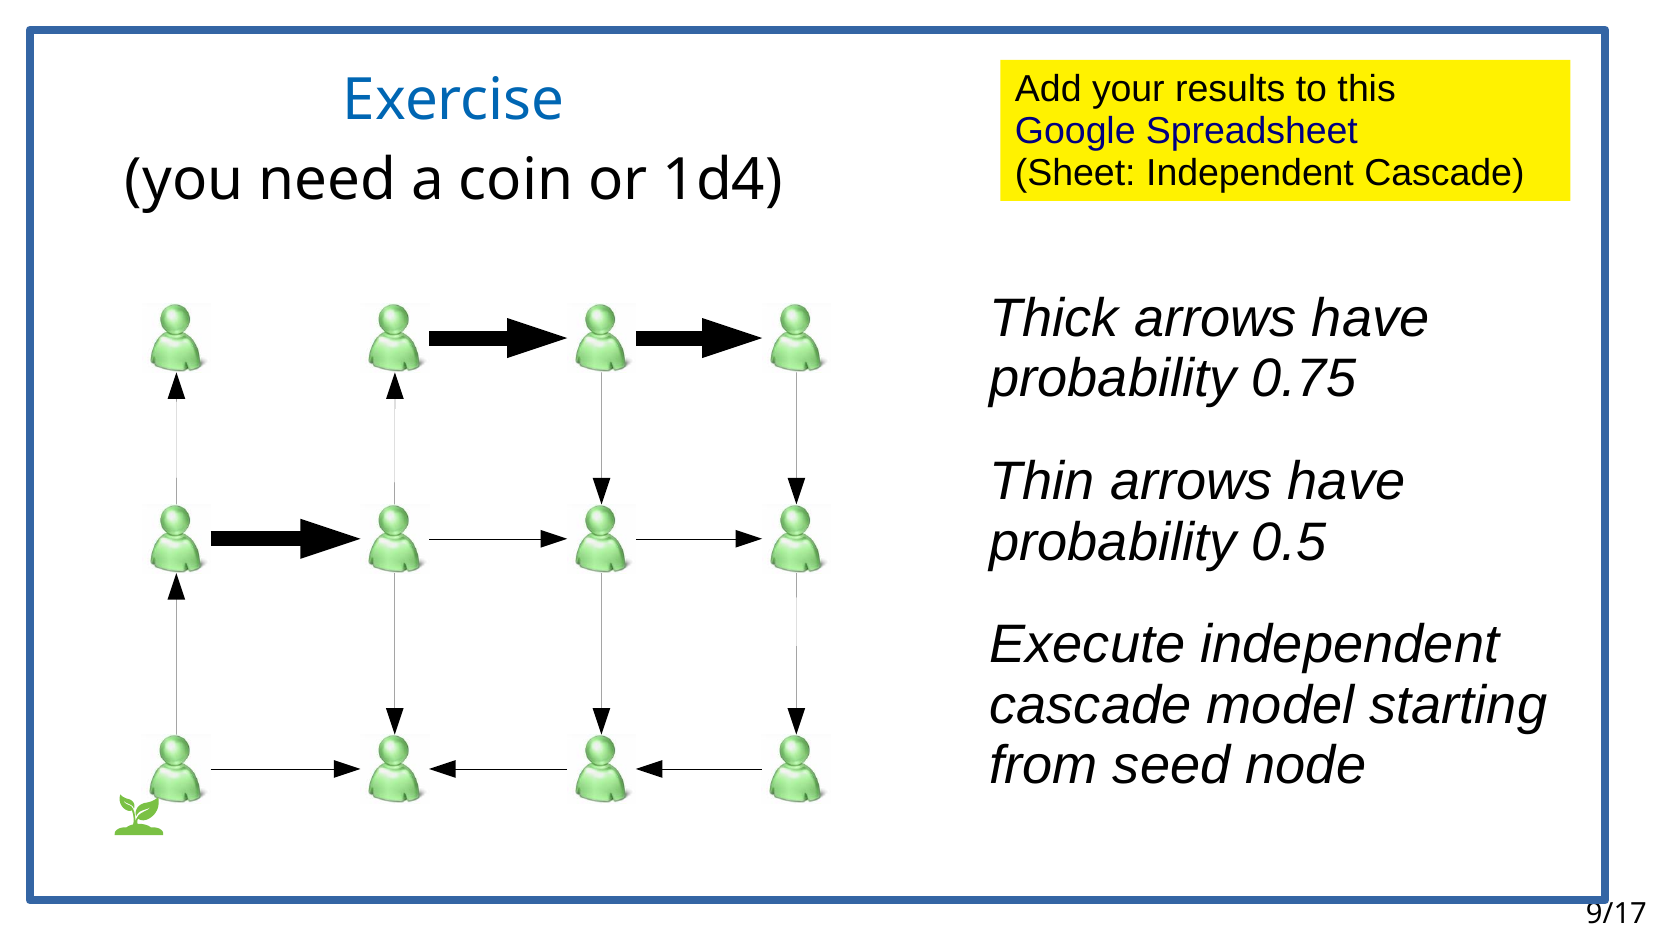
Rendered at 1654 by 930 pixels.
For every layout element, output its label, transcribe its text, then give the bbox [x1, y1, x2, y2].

picture [567, 303, 636, 373]
picture [142, 504, 211, 574]
text_box Add your results to this Google Spreadsheet (Sheet: Independent Cascade) [1000, 59, 1571, 201]
picture [567, 504, 636, 574]
title Exercise (you need a coin or 1d4) [82, 34, 826, 249]
picture [360, 303, 430, 373]
picture [762, 303, 831, 373]
picture [360, 734, 430, 804]
picture [762, 504, 831, 574]
picture [360, 504, 430, 574]
text_box Thick arrows have probability 0.75 Thin arrows have probability 0.5 Execute independent cascade model starting from seed node [974, 280, 1590, 826]
picture [761, 734, 831, 804]
picture [567, 734, 636, 804]
picture [142, 303, 211, 373]
picture [114, 734, 211, 836]
